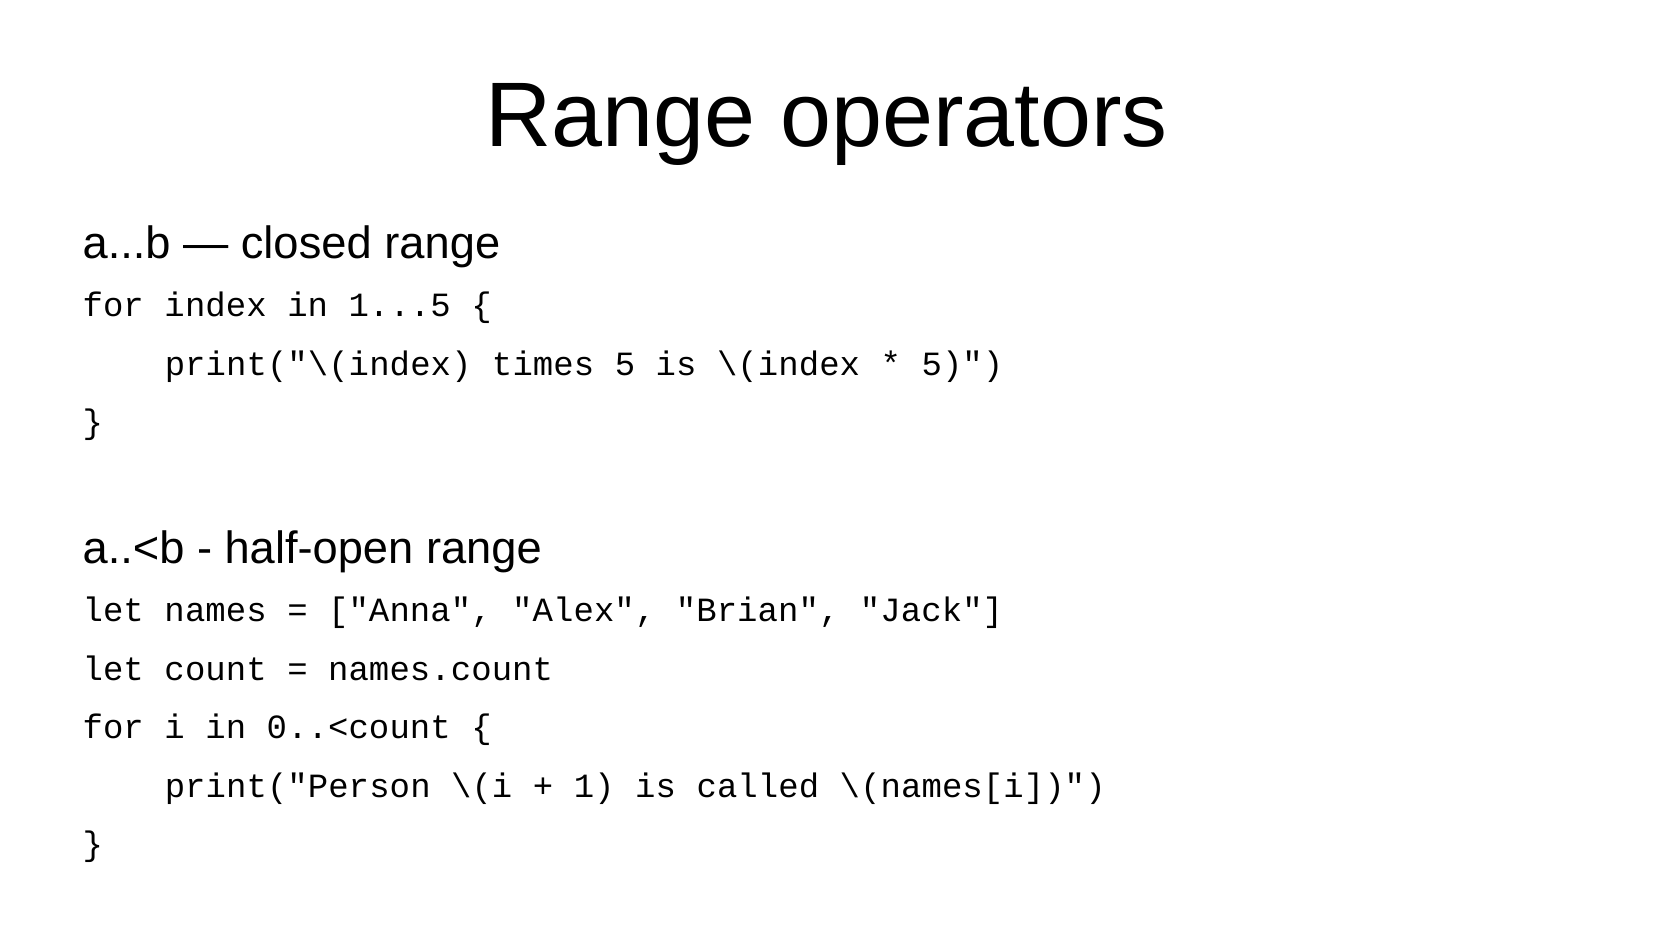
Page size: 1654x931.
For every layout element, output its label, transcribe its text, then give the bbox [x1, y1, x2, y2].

title Range operators [82, 37, 1571, 193]
list a...b — closed range for index in 1...5 { print("\(index) times 5 is \(index * 5)") } a..<b - half-open range let names = ["Anna", "Alex", "Brian", "Jack"] let count = names.count for i in 0..<count { print("Person \(i + 1) is called \(names[i])") } [82, 217, 1571, 875]
